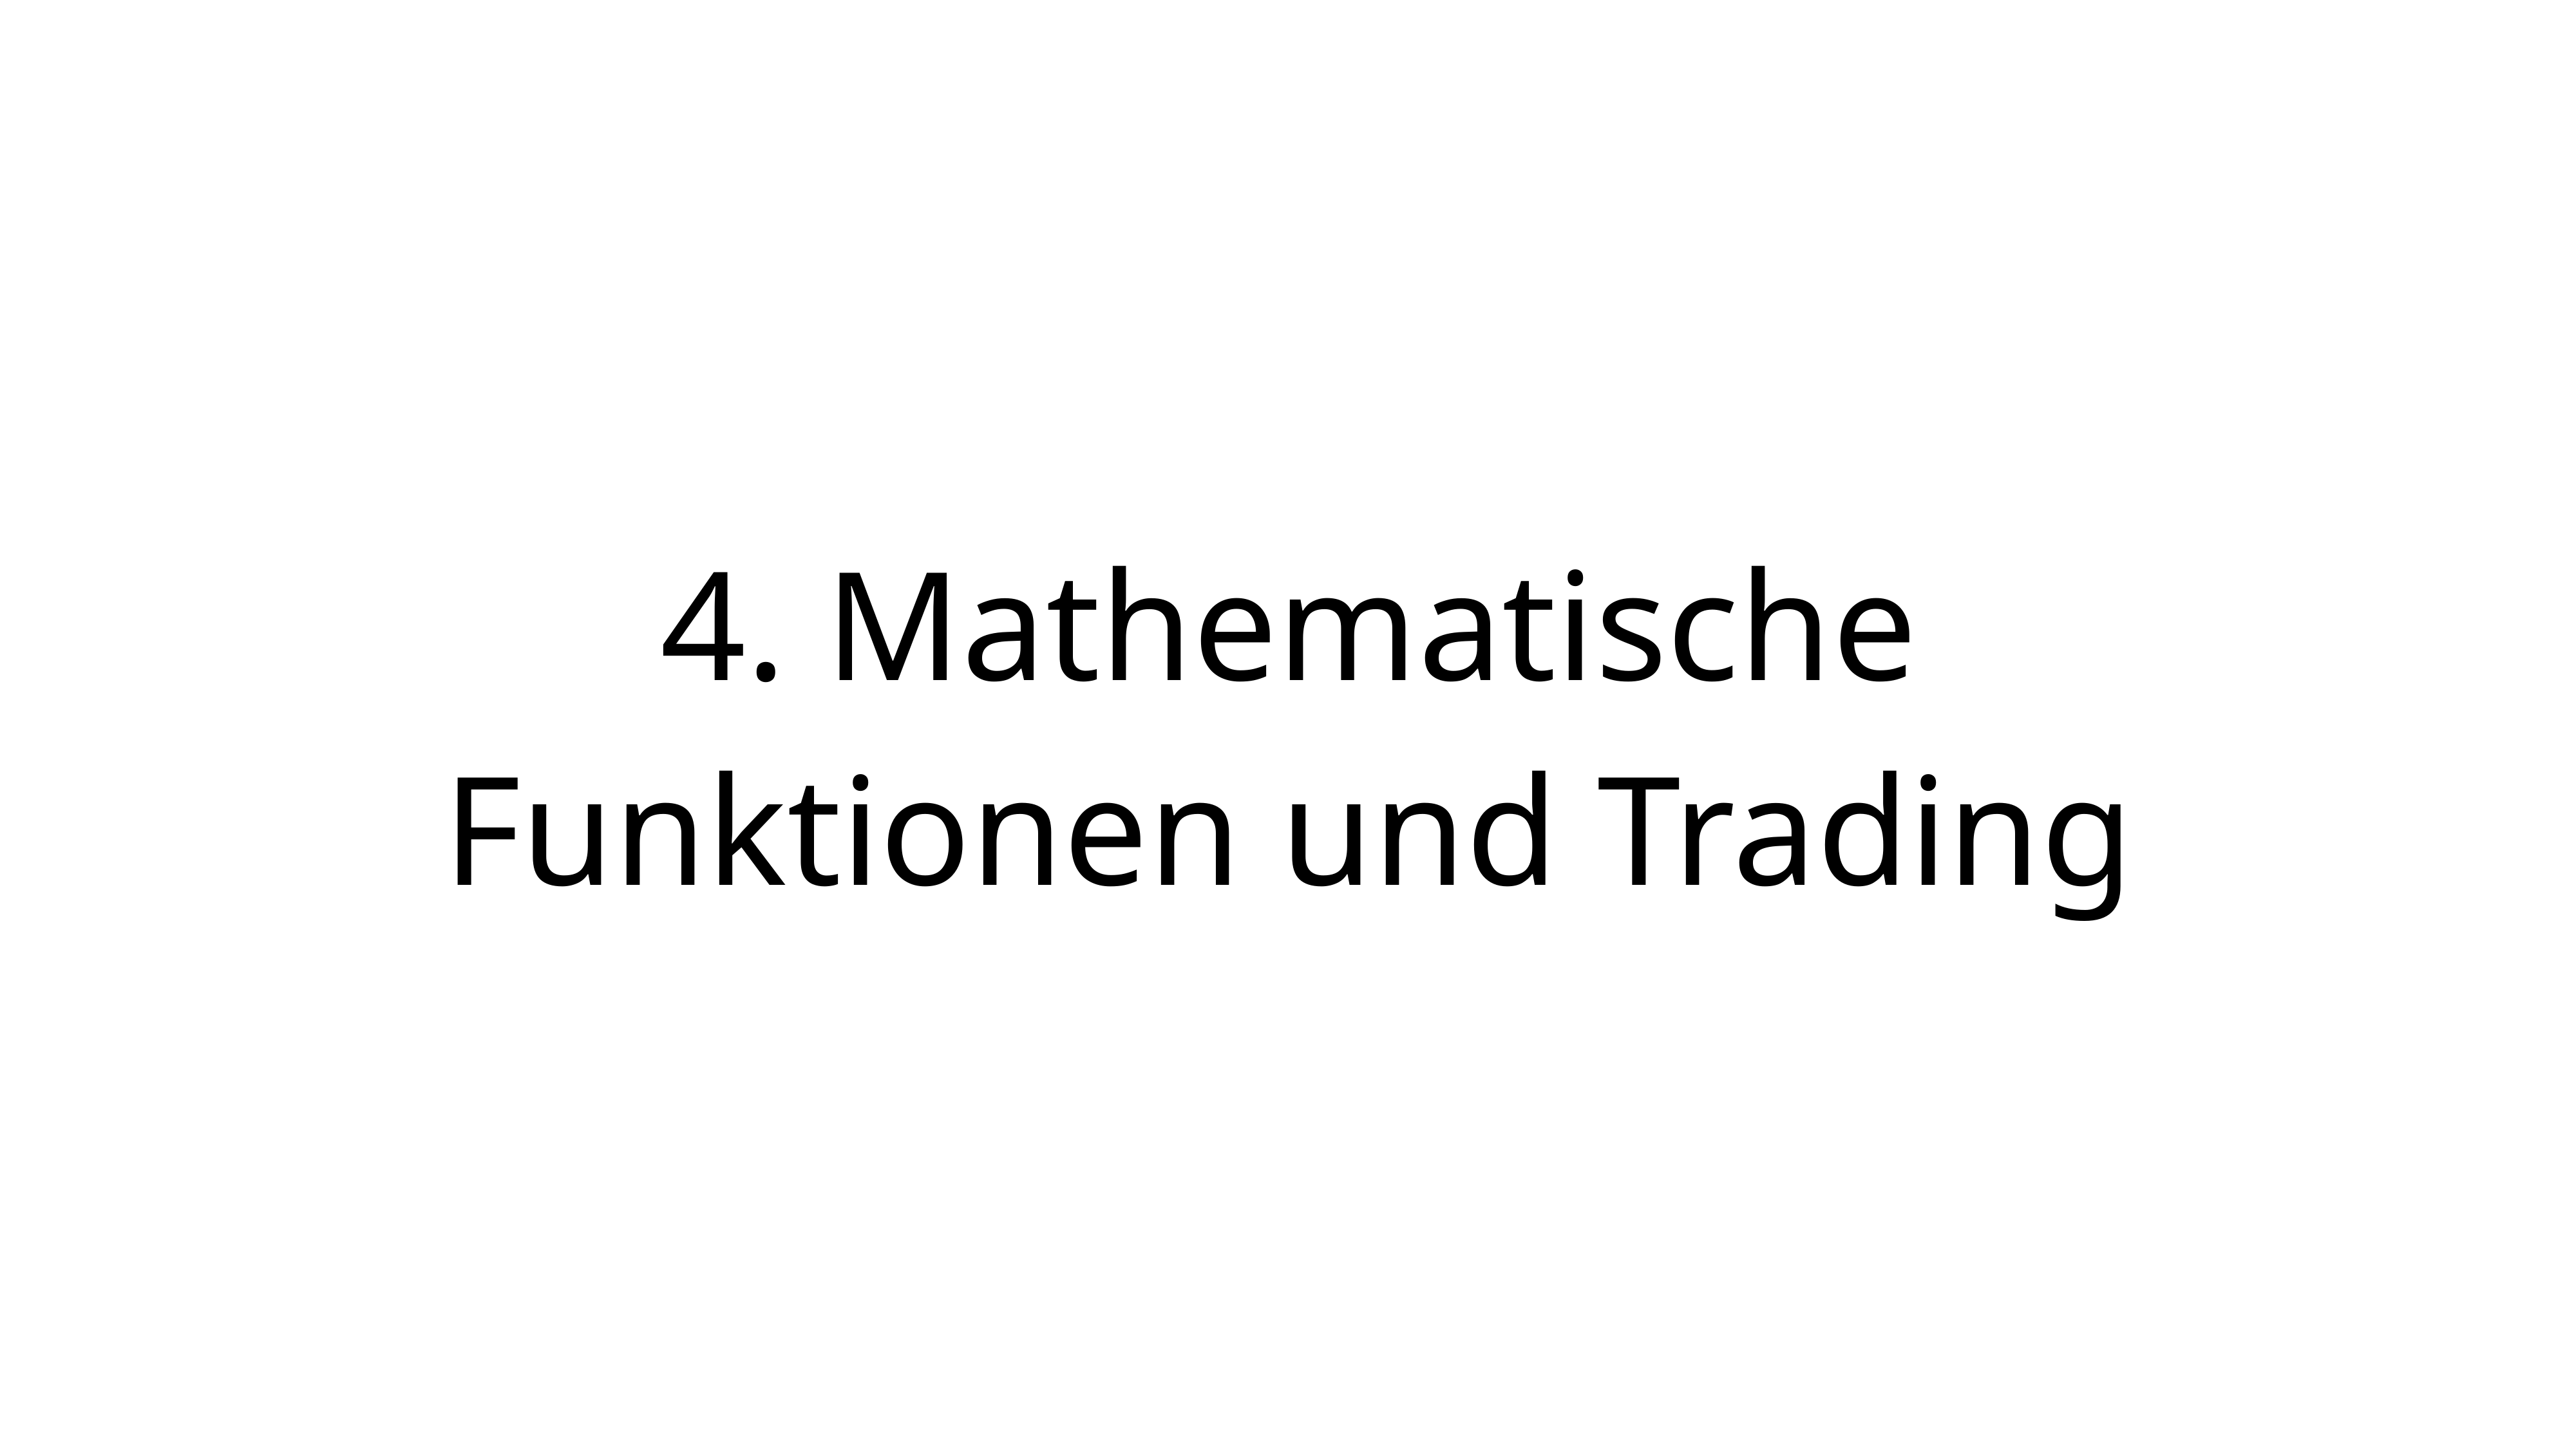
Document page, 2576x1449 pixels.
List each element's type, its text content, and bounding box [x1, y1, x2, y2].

text_box 4. Mathematische Funktionen und Trading [252, 478, 2325, 971]
